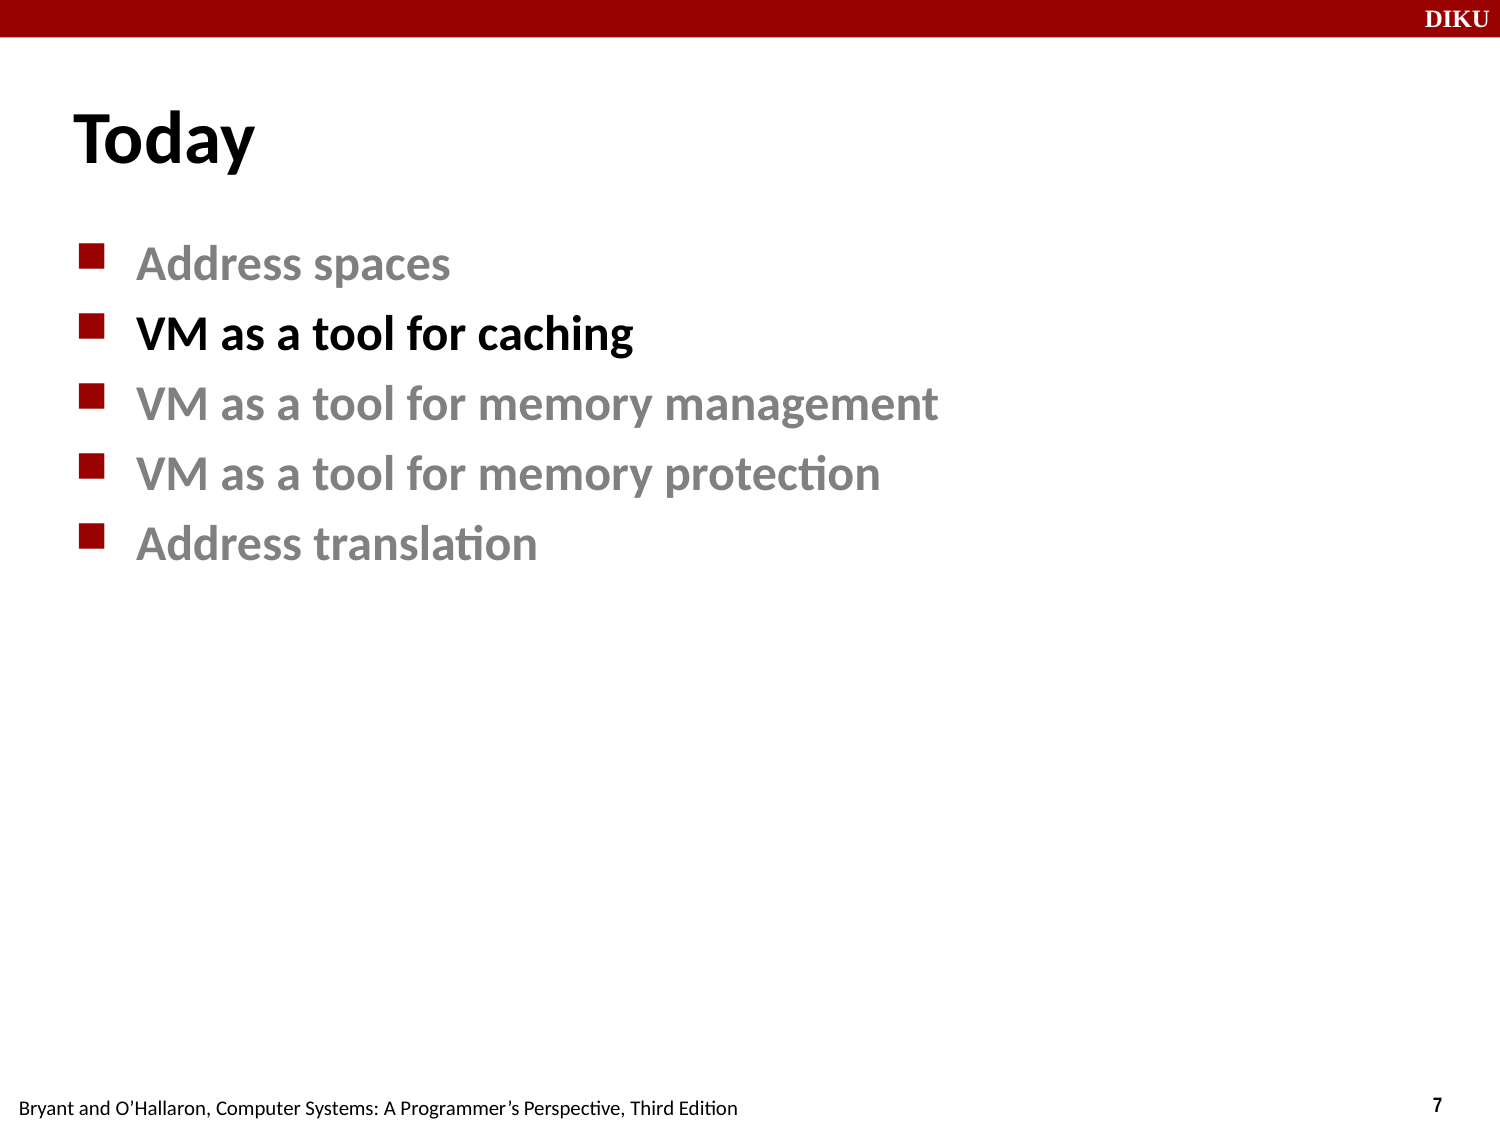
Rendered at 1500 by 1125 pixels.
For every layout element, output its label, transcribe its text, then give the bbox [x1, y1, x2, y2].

text_box Today [58, 71, 1304, 197]
text_box Address spaces VM as a tool for caching VM as a tool for memory management VM as a tool for memory protection Address translation [65, 223, 1361, 1039]
